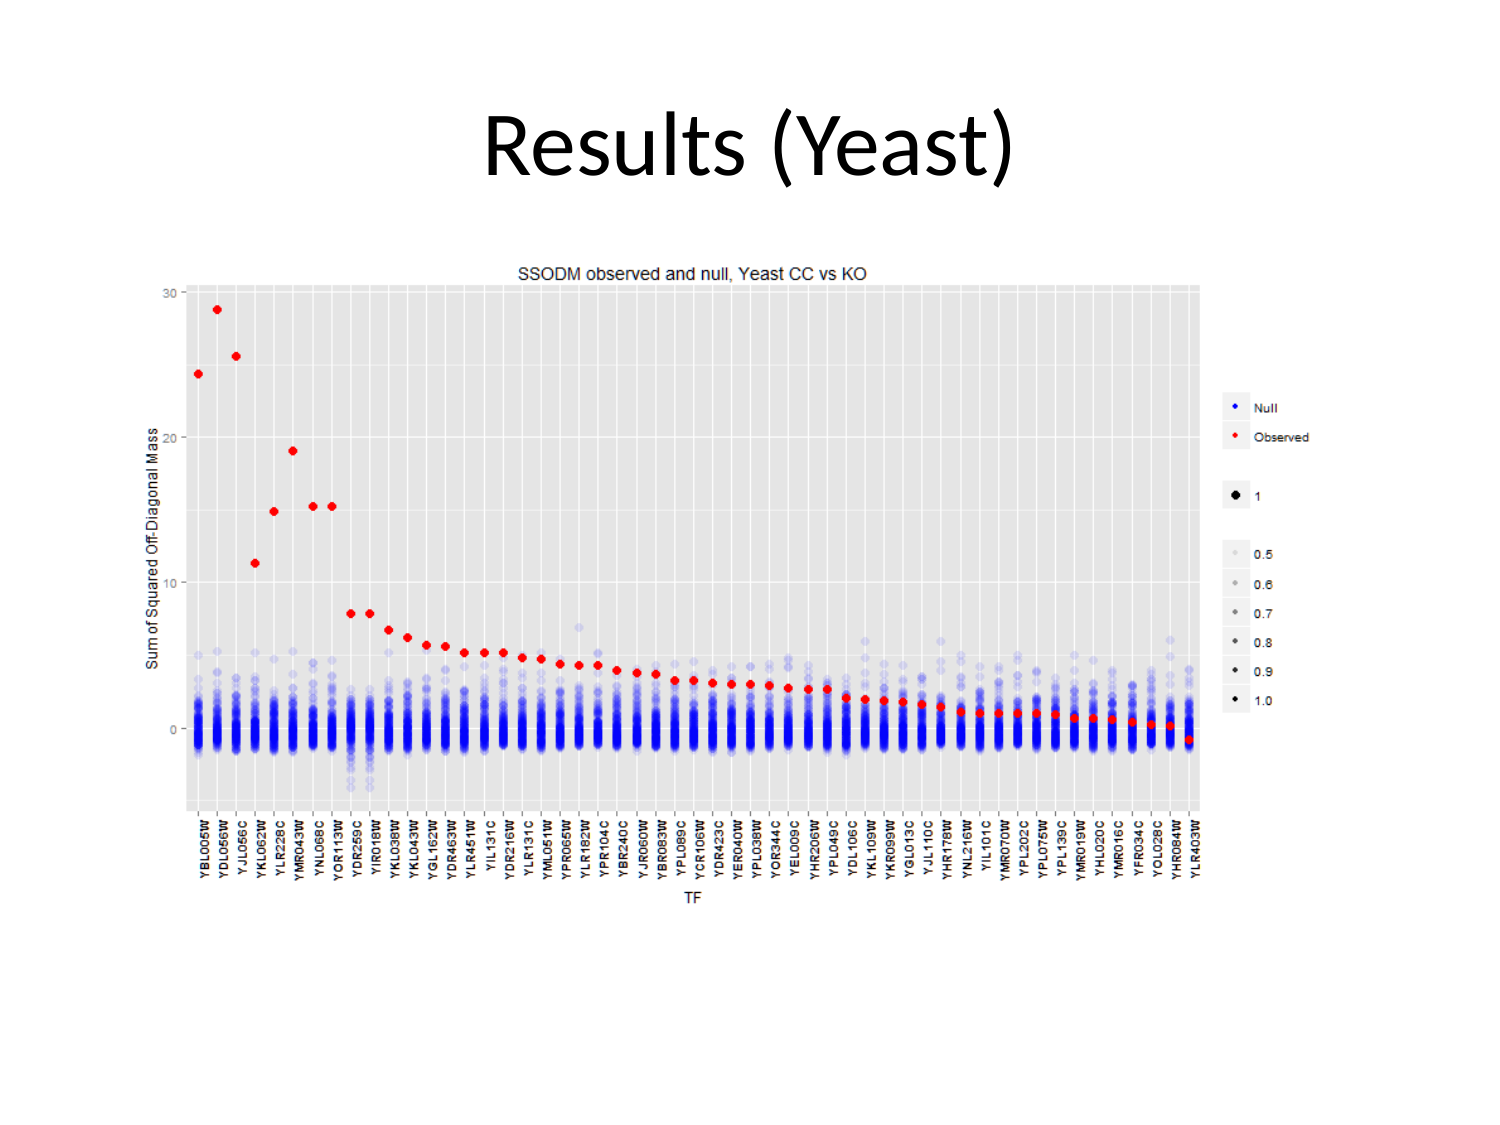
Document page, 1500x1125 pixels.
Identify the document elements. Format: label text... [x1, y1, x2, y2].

title Results (Yeast) [75, 45, 1425, 233]
picture [114, 236, 1355, 921]
